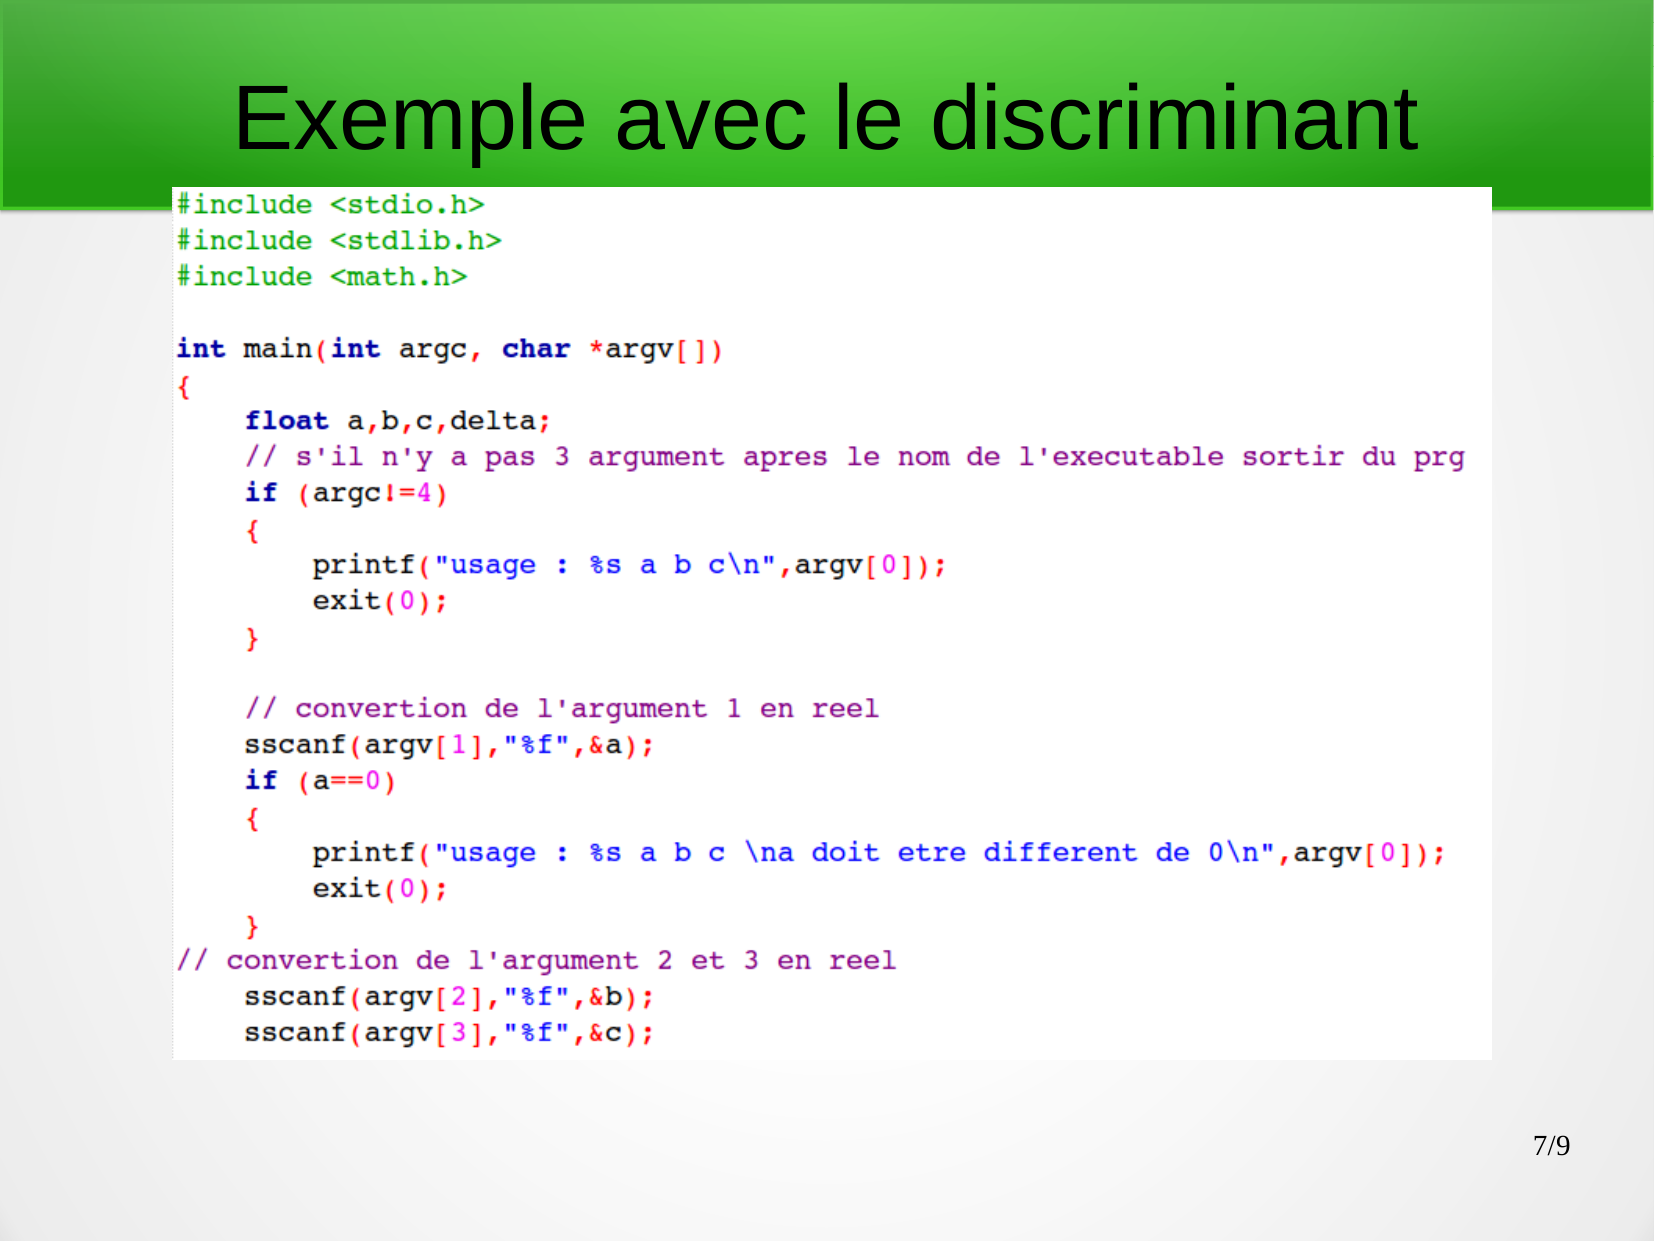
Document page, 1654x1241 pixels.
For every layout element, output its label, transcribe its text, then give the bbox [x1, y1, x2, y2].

title Exemple avec le discriminant [82, 47, 1571, 189]
picture [172, 187, 1492, 1060]
